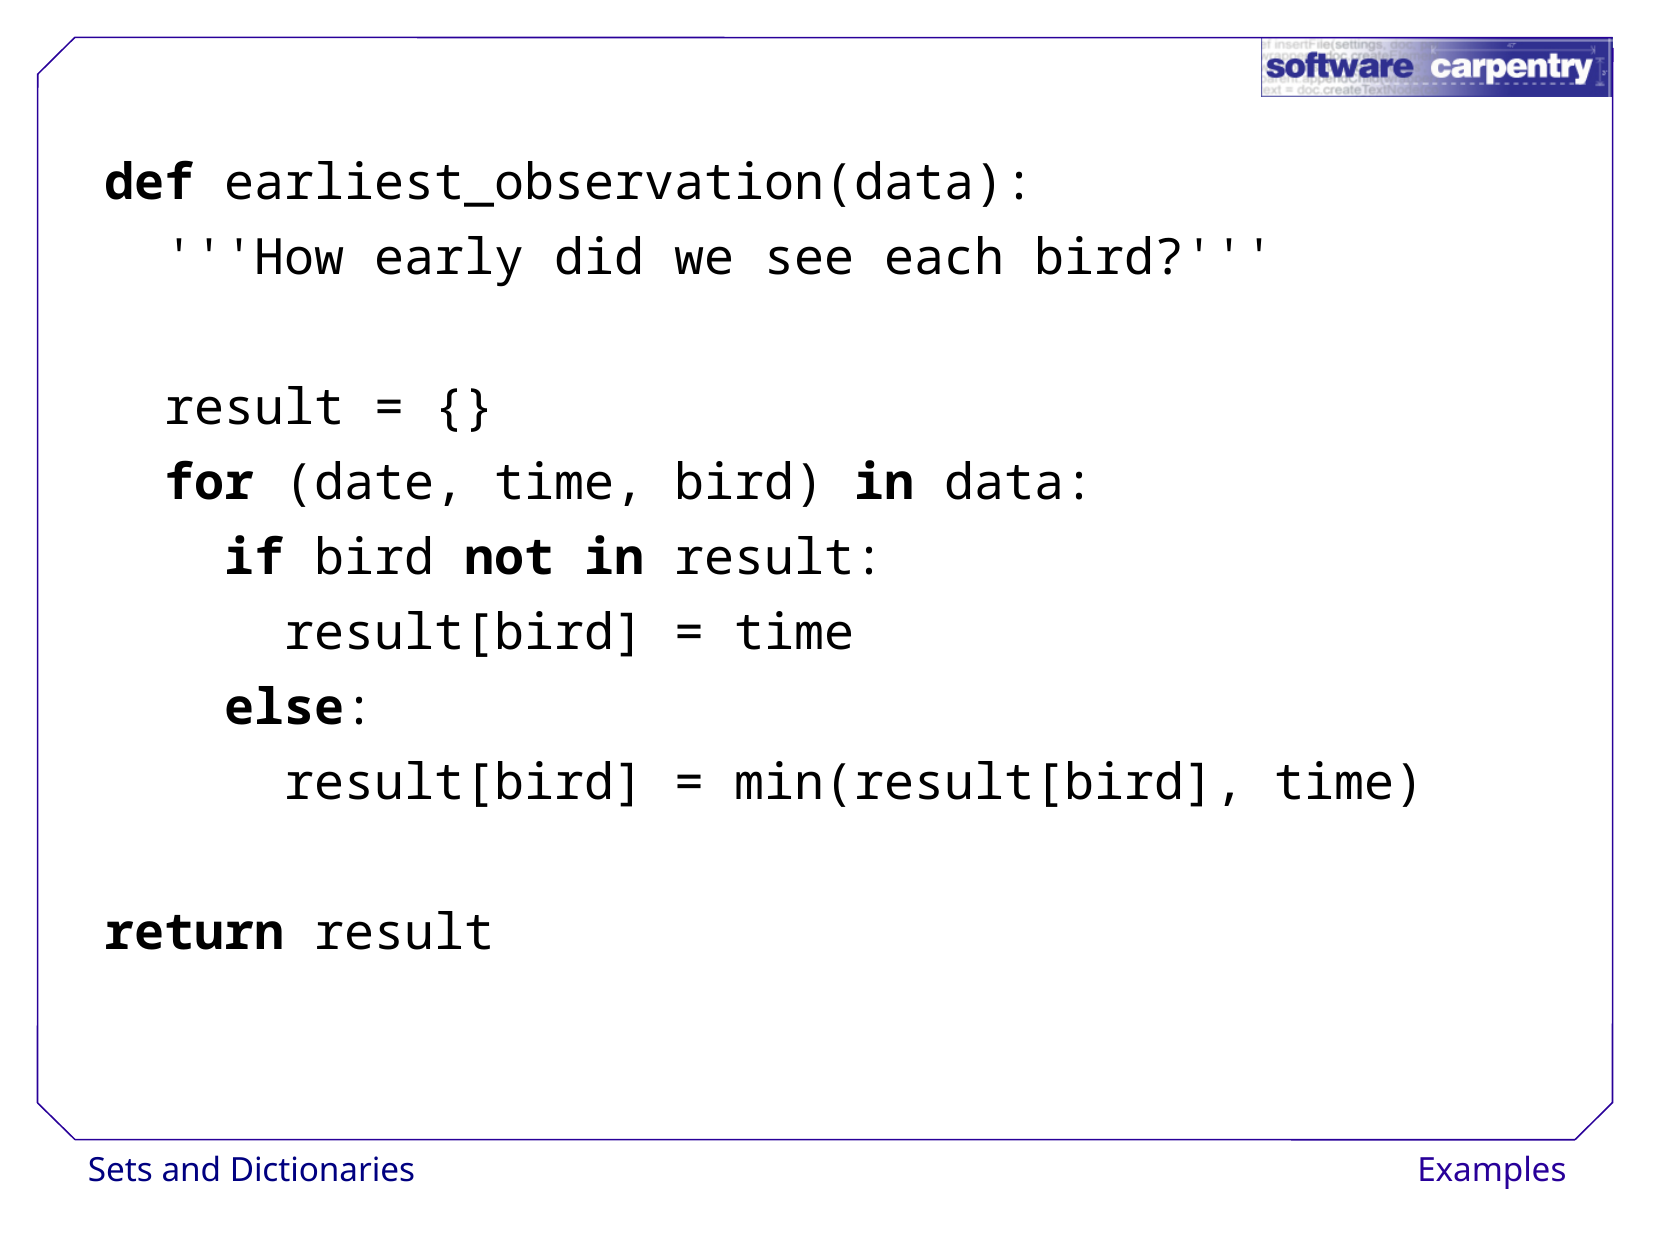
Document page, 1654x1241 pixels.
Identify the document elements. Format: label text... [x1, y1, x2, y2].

text_box def earliest_observation(data): '''How early did we see each bird?''' result = {} for (date, time, bird) in data: if bird not in result: result[bird] = time else: result[bird] = min(result[bird], time) return result [89, 126, 1512, 1058]
picture [1261, 39, 1613, 97]
